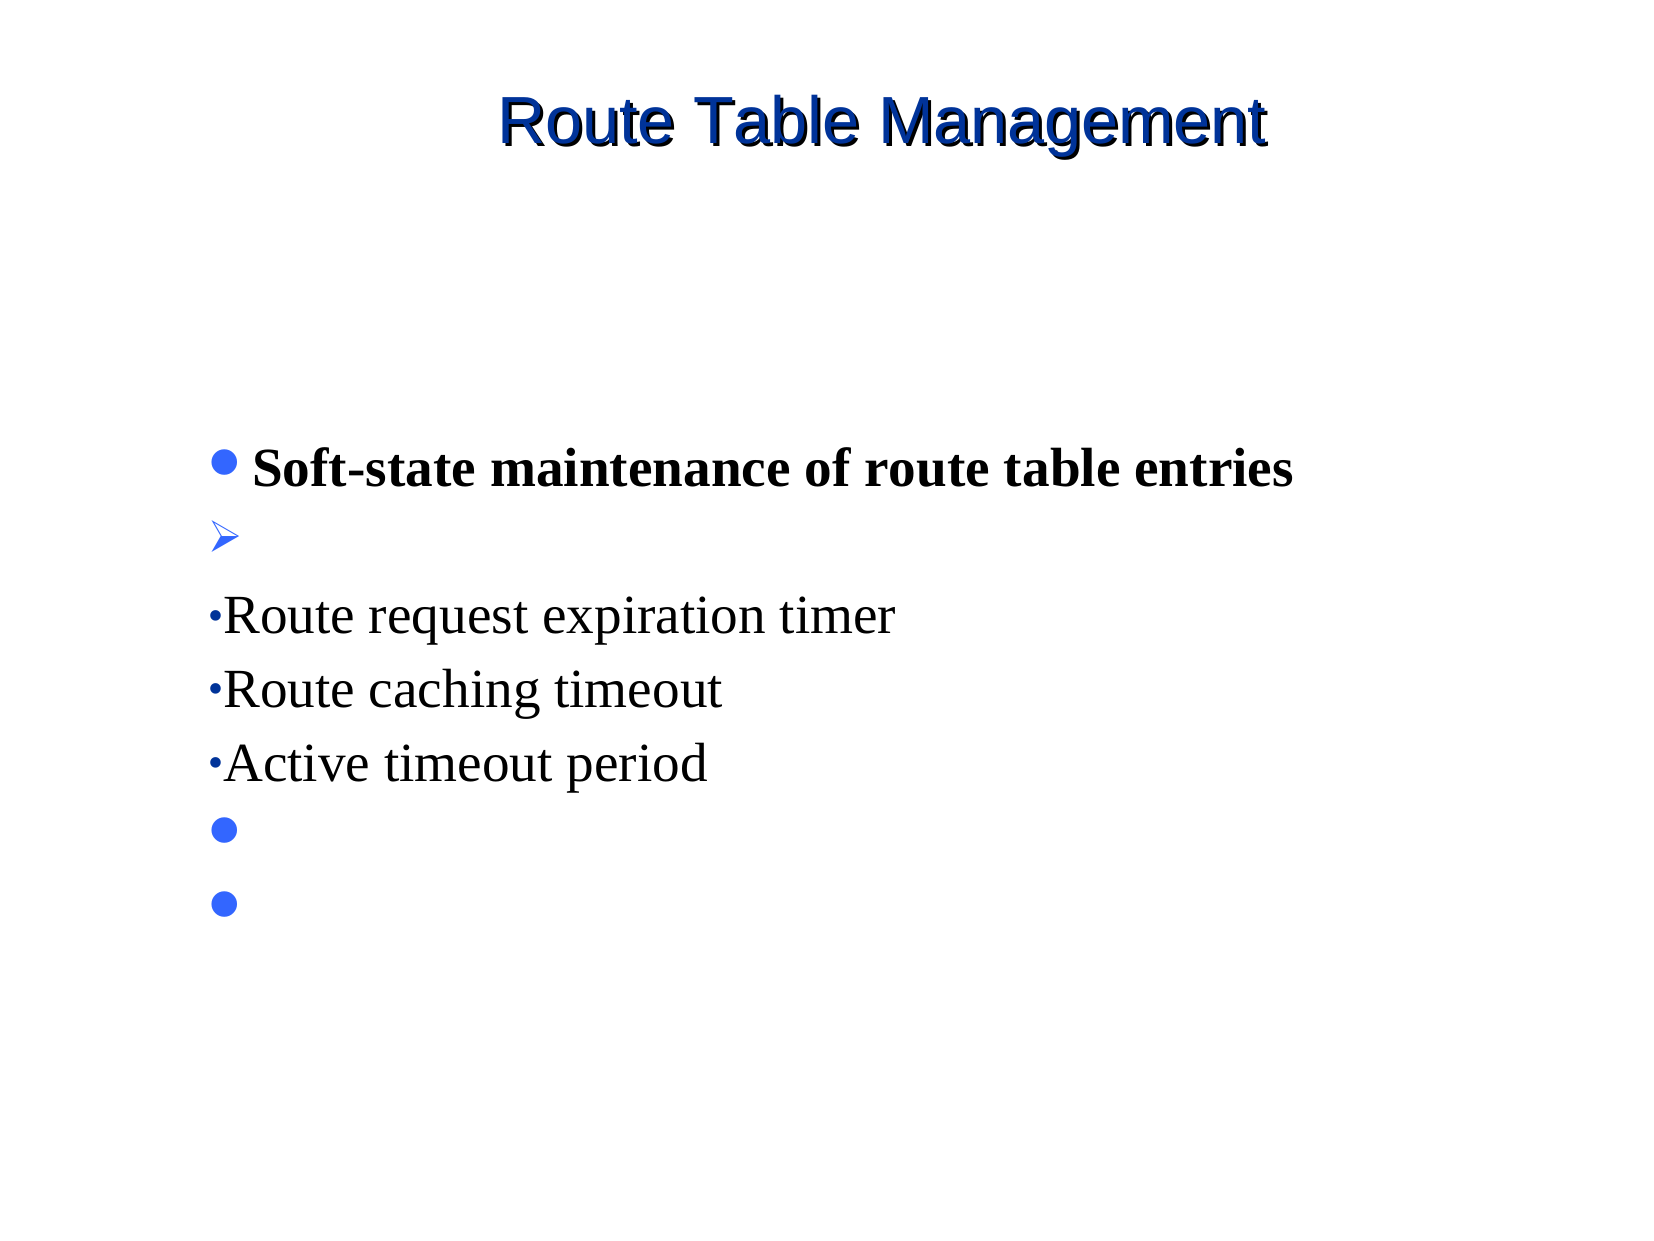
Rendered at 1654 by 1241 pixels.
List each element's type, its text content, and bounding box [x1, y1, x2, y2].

title Route Table Management [179, 27, 1585, 166]
subtitle Soft-state maintenance of route table entries Route request expiration timer Route caching timeout Active timeout period [192, 192, 1489, 1186]
